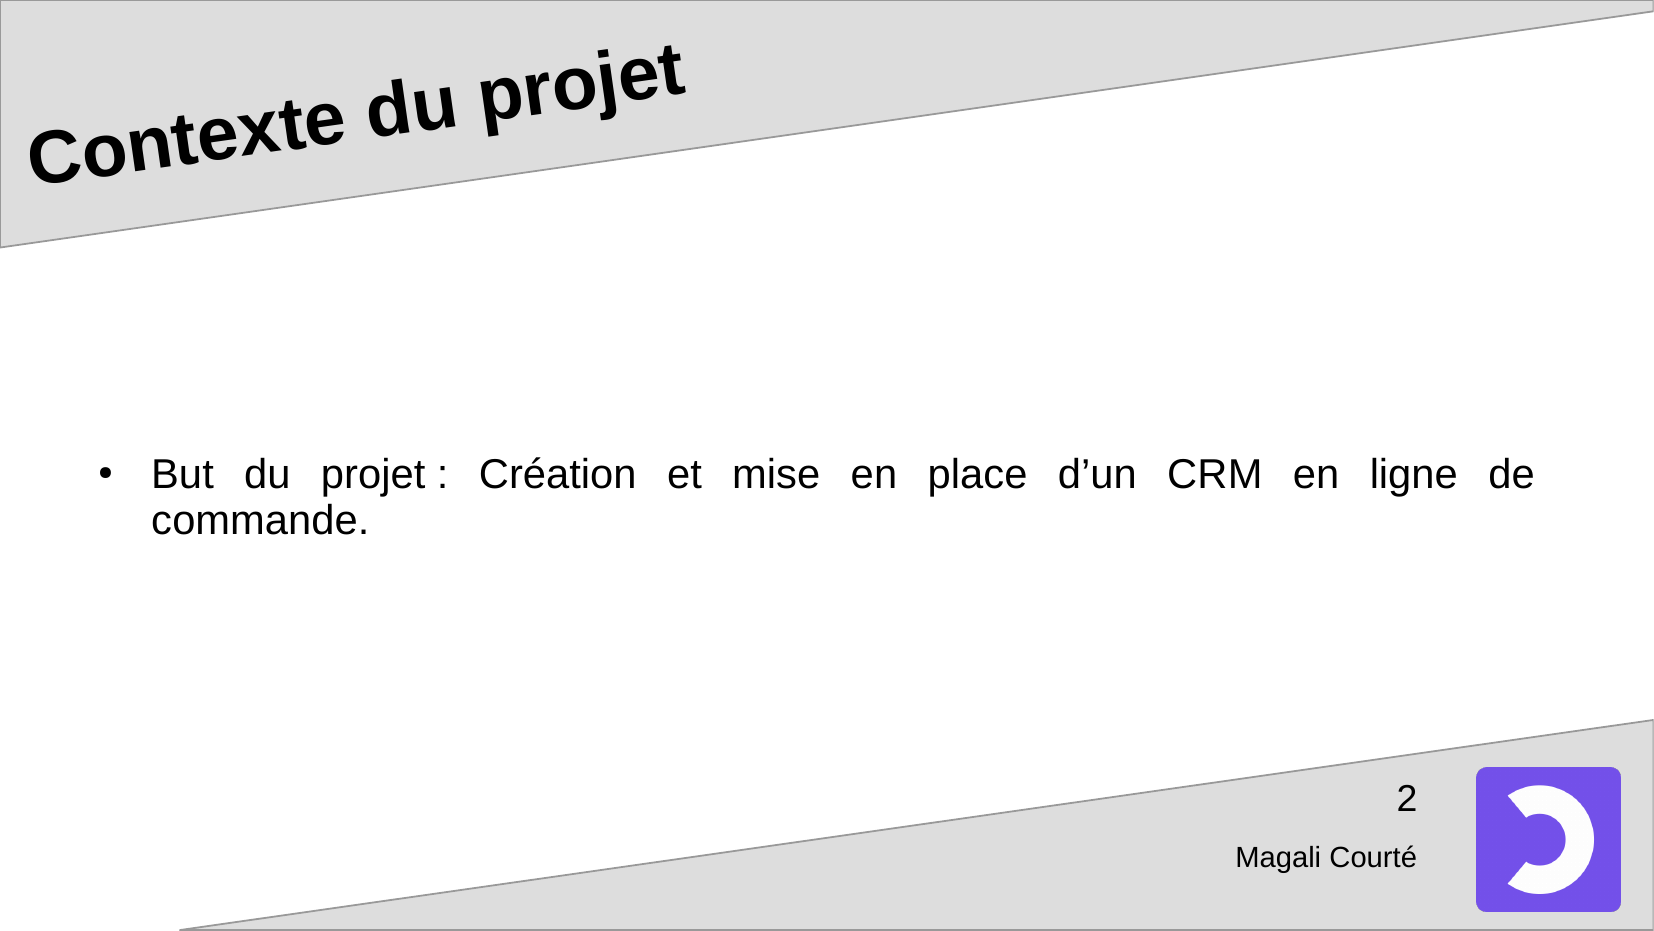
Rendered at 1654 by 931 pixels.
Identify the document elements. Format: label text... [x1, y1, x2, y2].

picture [1476, 767, 1621, 912]
title Contexte du projet [16, 0, 1501, 239]
list But du projet : Création et mise en place d’un CRM en ligne de commande. [80, 257, 1536, 798]
